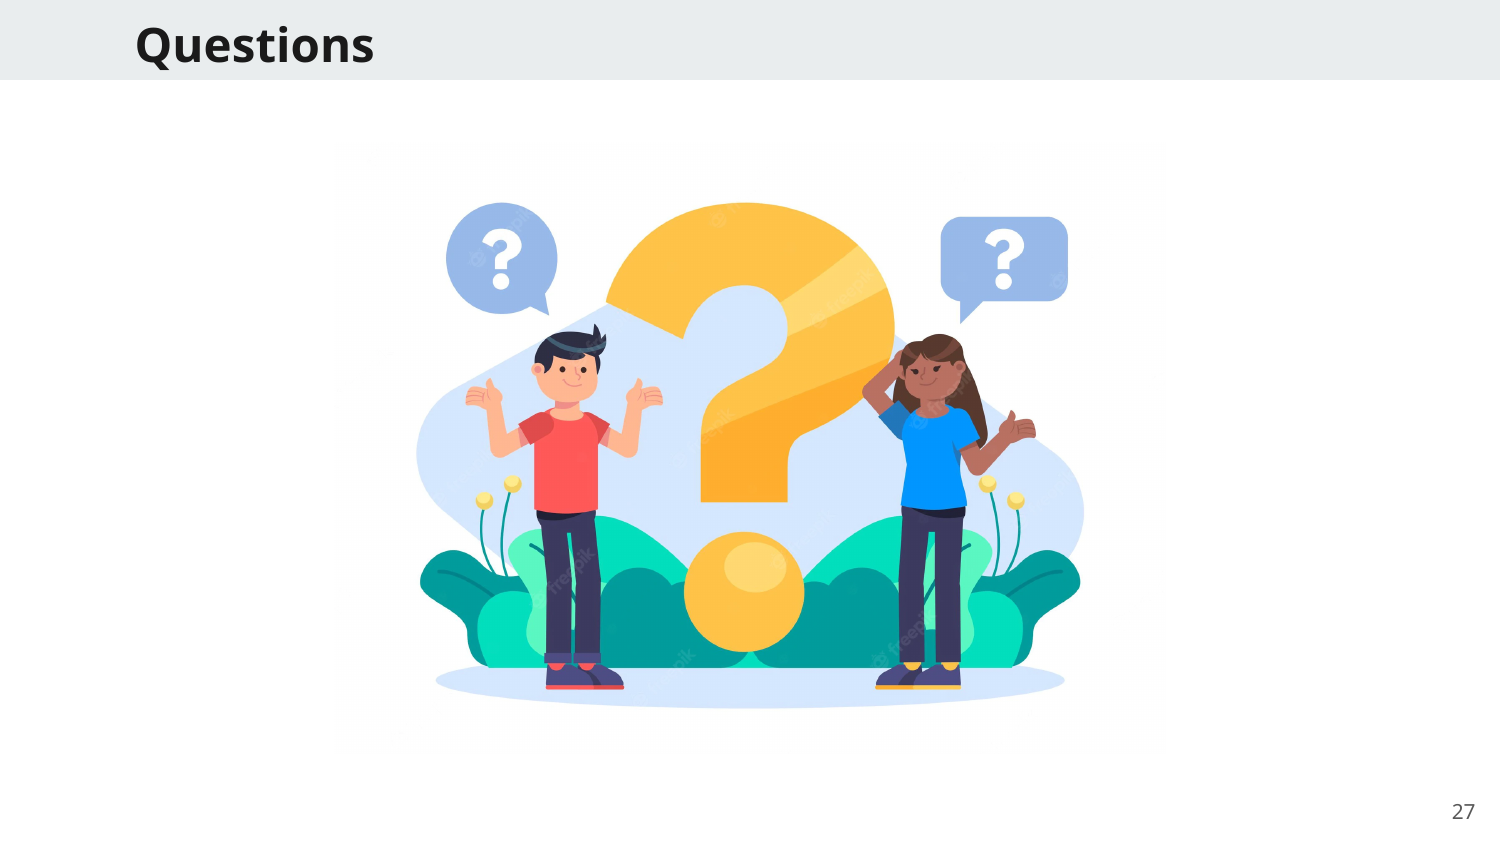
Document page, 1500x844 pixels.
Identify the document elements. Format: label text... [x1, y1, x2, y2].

picture [334, 142, 1166, 754]
title Questions [119, 0, 1381, 88]
slide_number 27 [1400, 779, 1491, 844]
